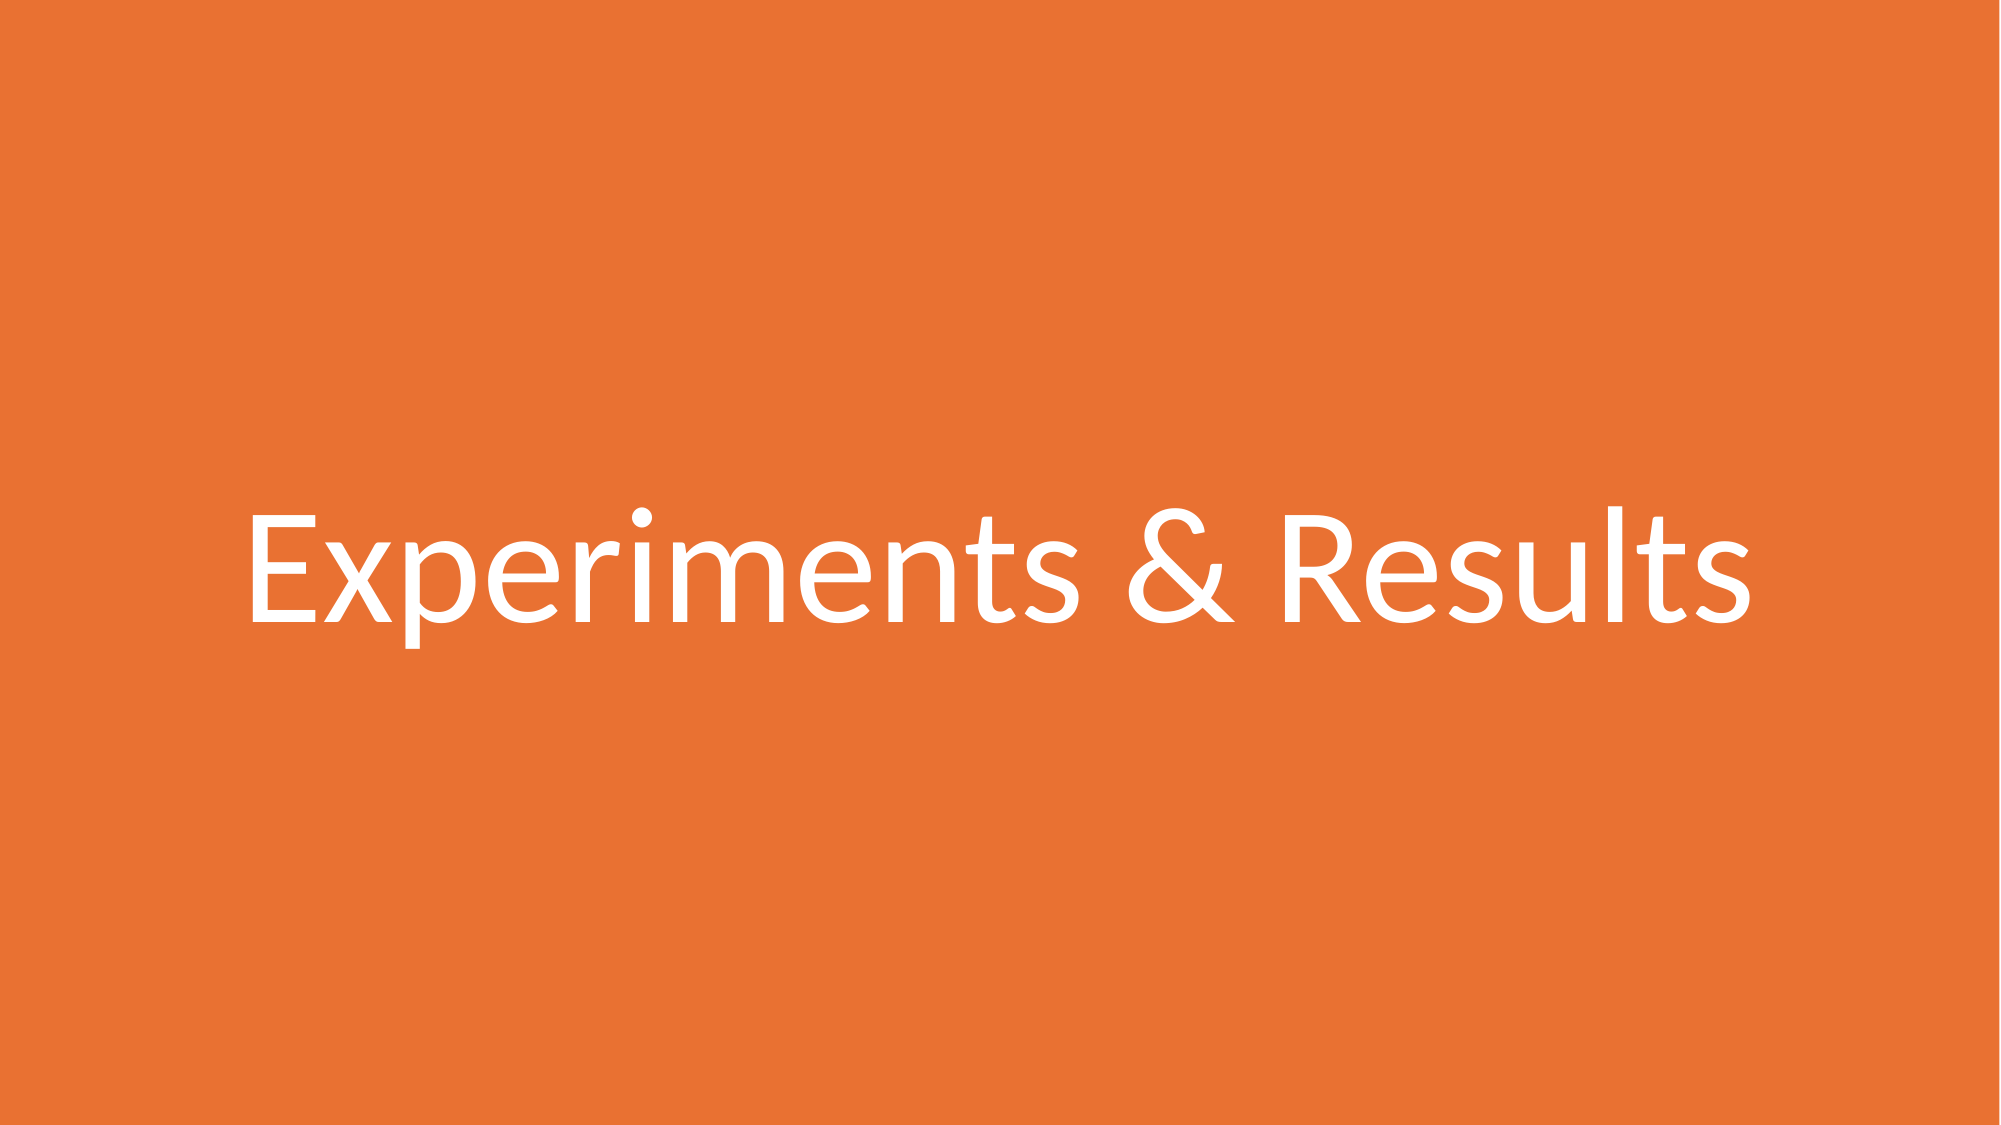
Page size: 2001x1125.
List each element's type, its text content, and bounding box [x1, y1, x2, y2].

title Experiments & Results [0, 0, 2000, 1125]
